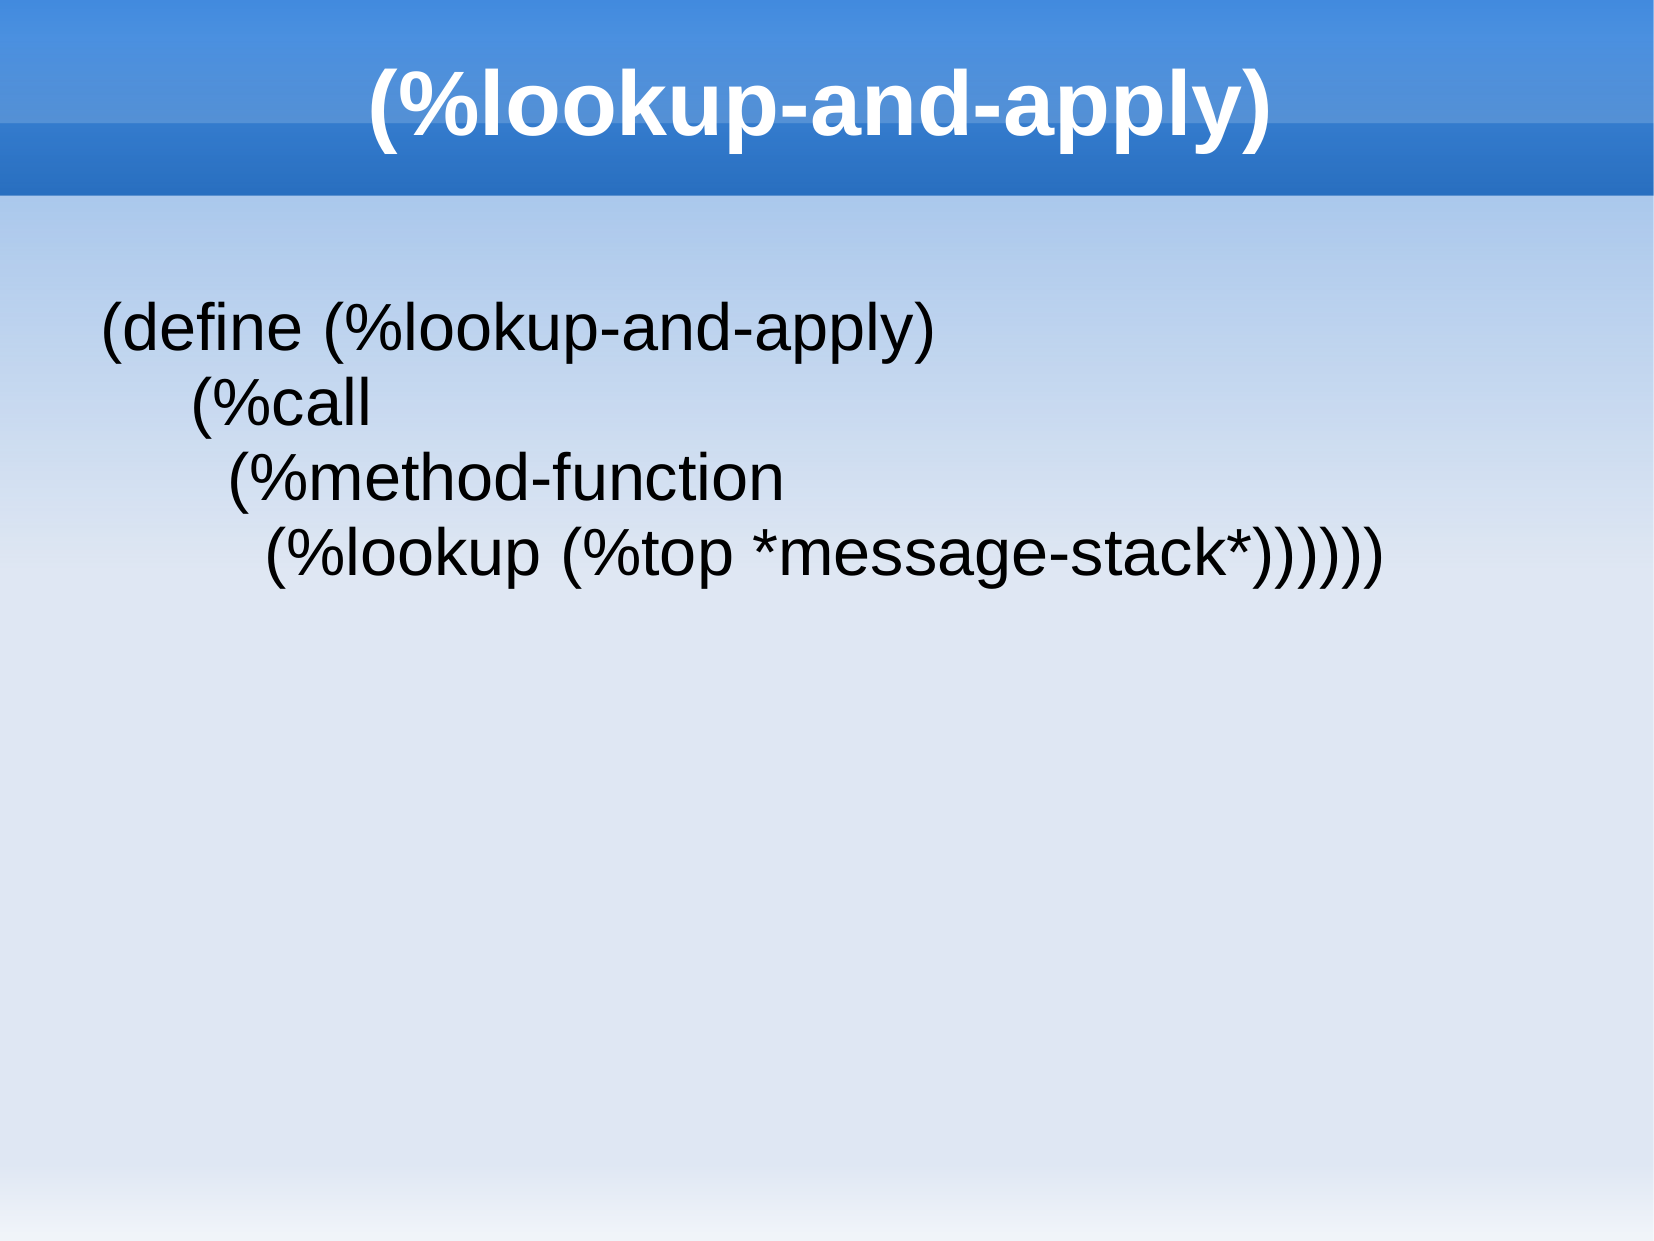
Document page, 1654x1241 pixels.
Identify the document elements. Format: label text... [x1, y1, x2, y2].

list (define (%lookup-and-apply) (%call (%method-function (%lookup (%top *message-stack*)))))) [82, 290, 1571, 1094]
picture [0, 0, 1654, 1241]
title (%lookup-and-apply) [76, 7, 1565, 200]
